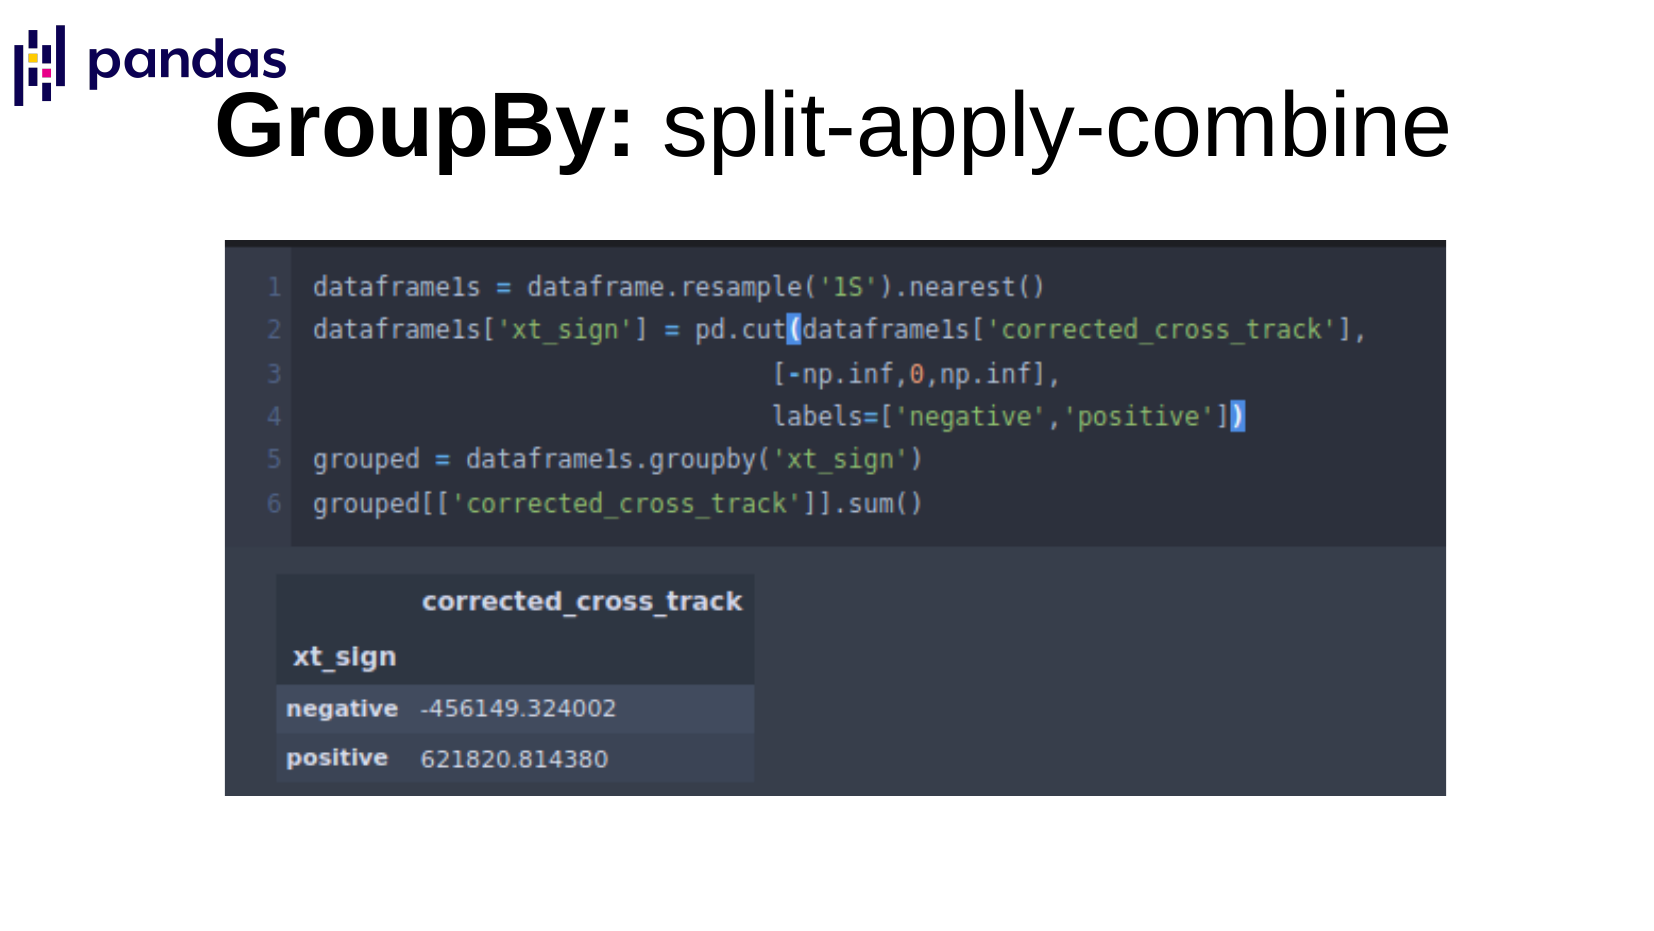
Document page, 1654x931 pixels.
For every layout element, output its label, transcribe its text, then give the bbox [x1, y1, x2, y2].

picture [224, 240, 1447, 796]
picture [1, 5, 299, 126]
title GroupBy: split-apply-combine [90, 70, 1579, 181]
